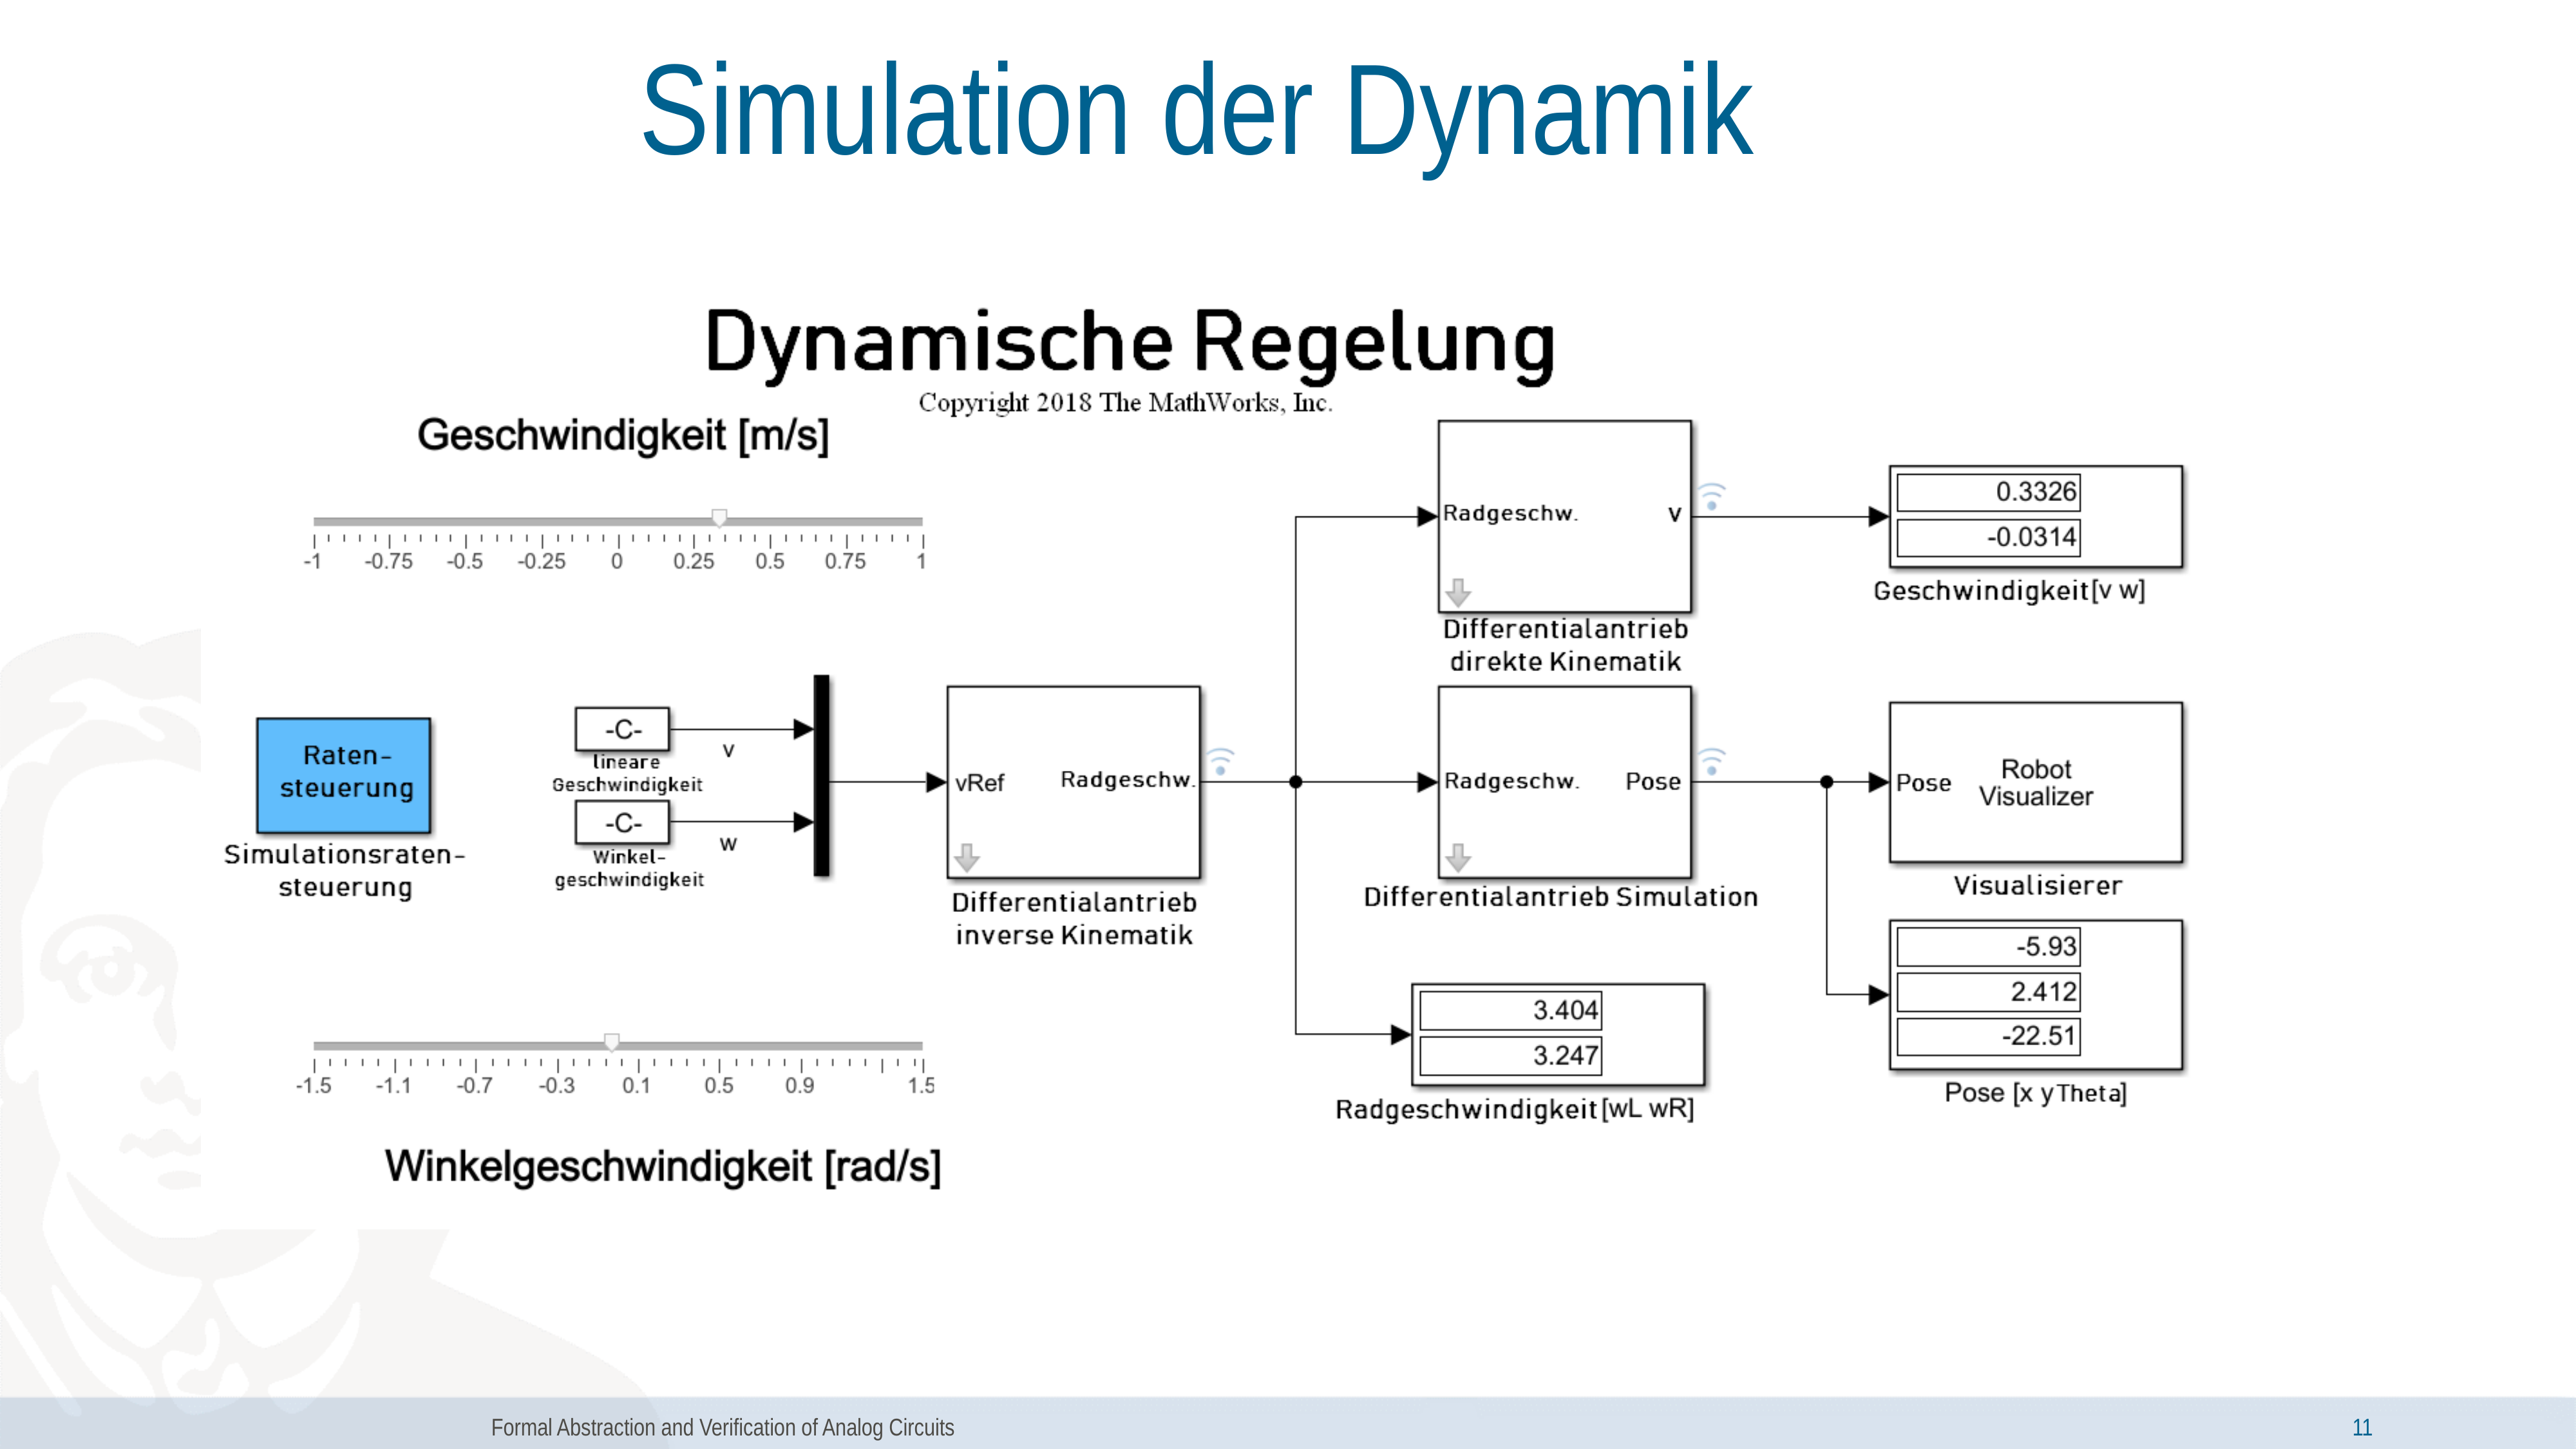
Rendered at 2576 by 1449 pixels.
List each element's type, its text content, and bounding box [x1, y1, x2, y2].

footer Formal Abstraction and Verification of Analog Circuits [481, 1407, 2277, 1444]
title Simulation der Dynamik [200, 21, 2194, 173]
slide_number <Nummer> [2342, 1407, 2537, 1430]
picture [0, 0, 2576, 1449]
